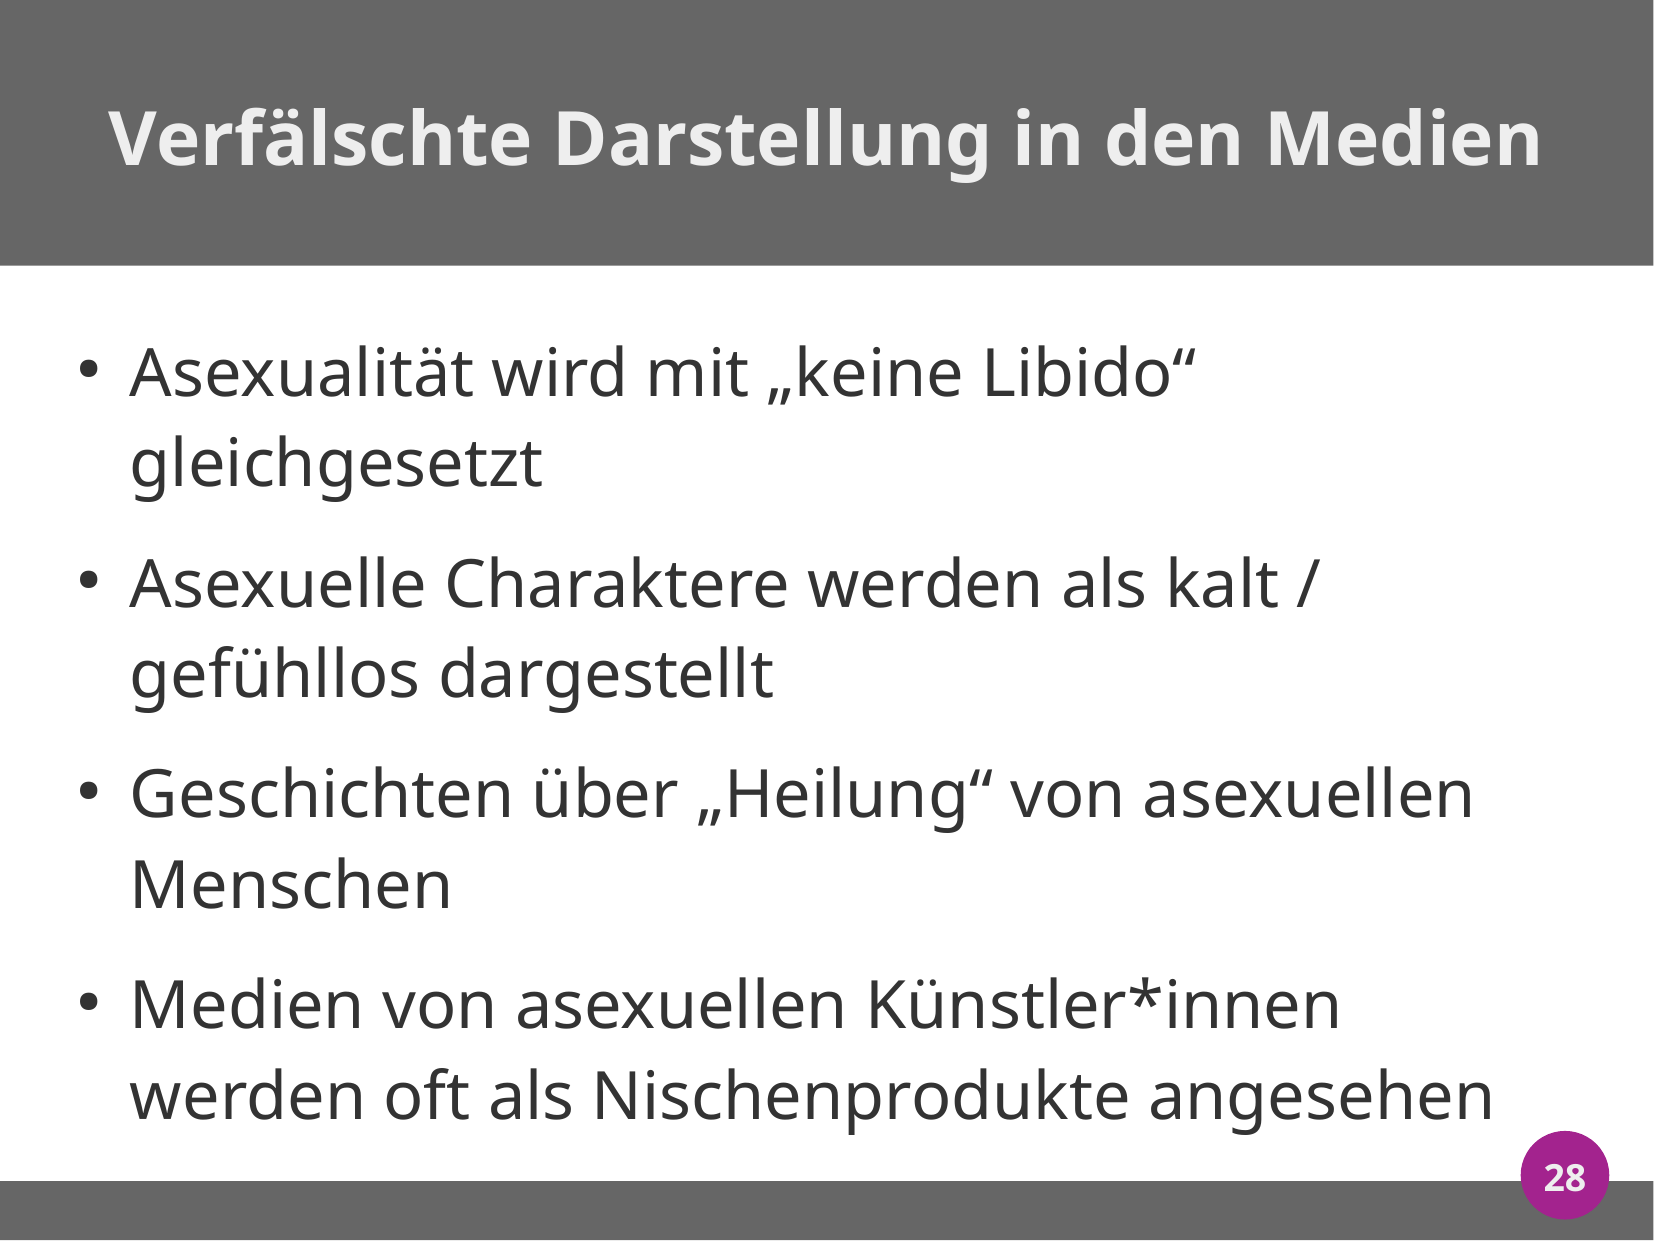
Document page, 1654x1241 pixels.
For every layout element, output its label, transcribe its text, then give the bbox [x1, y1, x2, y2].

title Verfälschte Darstellung in den Medien [59, 11, 1595, 260]
list Asexualität wird mit „keine Libido“ gleichgesetzt Asexuelle Charaktere werden als kalt / gefühllos dargestellt Geschichten über „Heilung“ von asexuellen Menschen Medien von asexuellen Künstler*innen werden oft als Nischenprodukte angesehen [59, 324, 1595, 1152]
